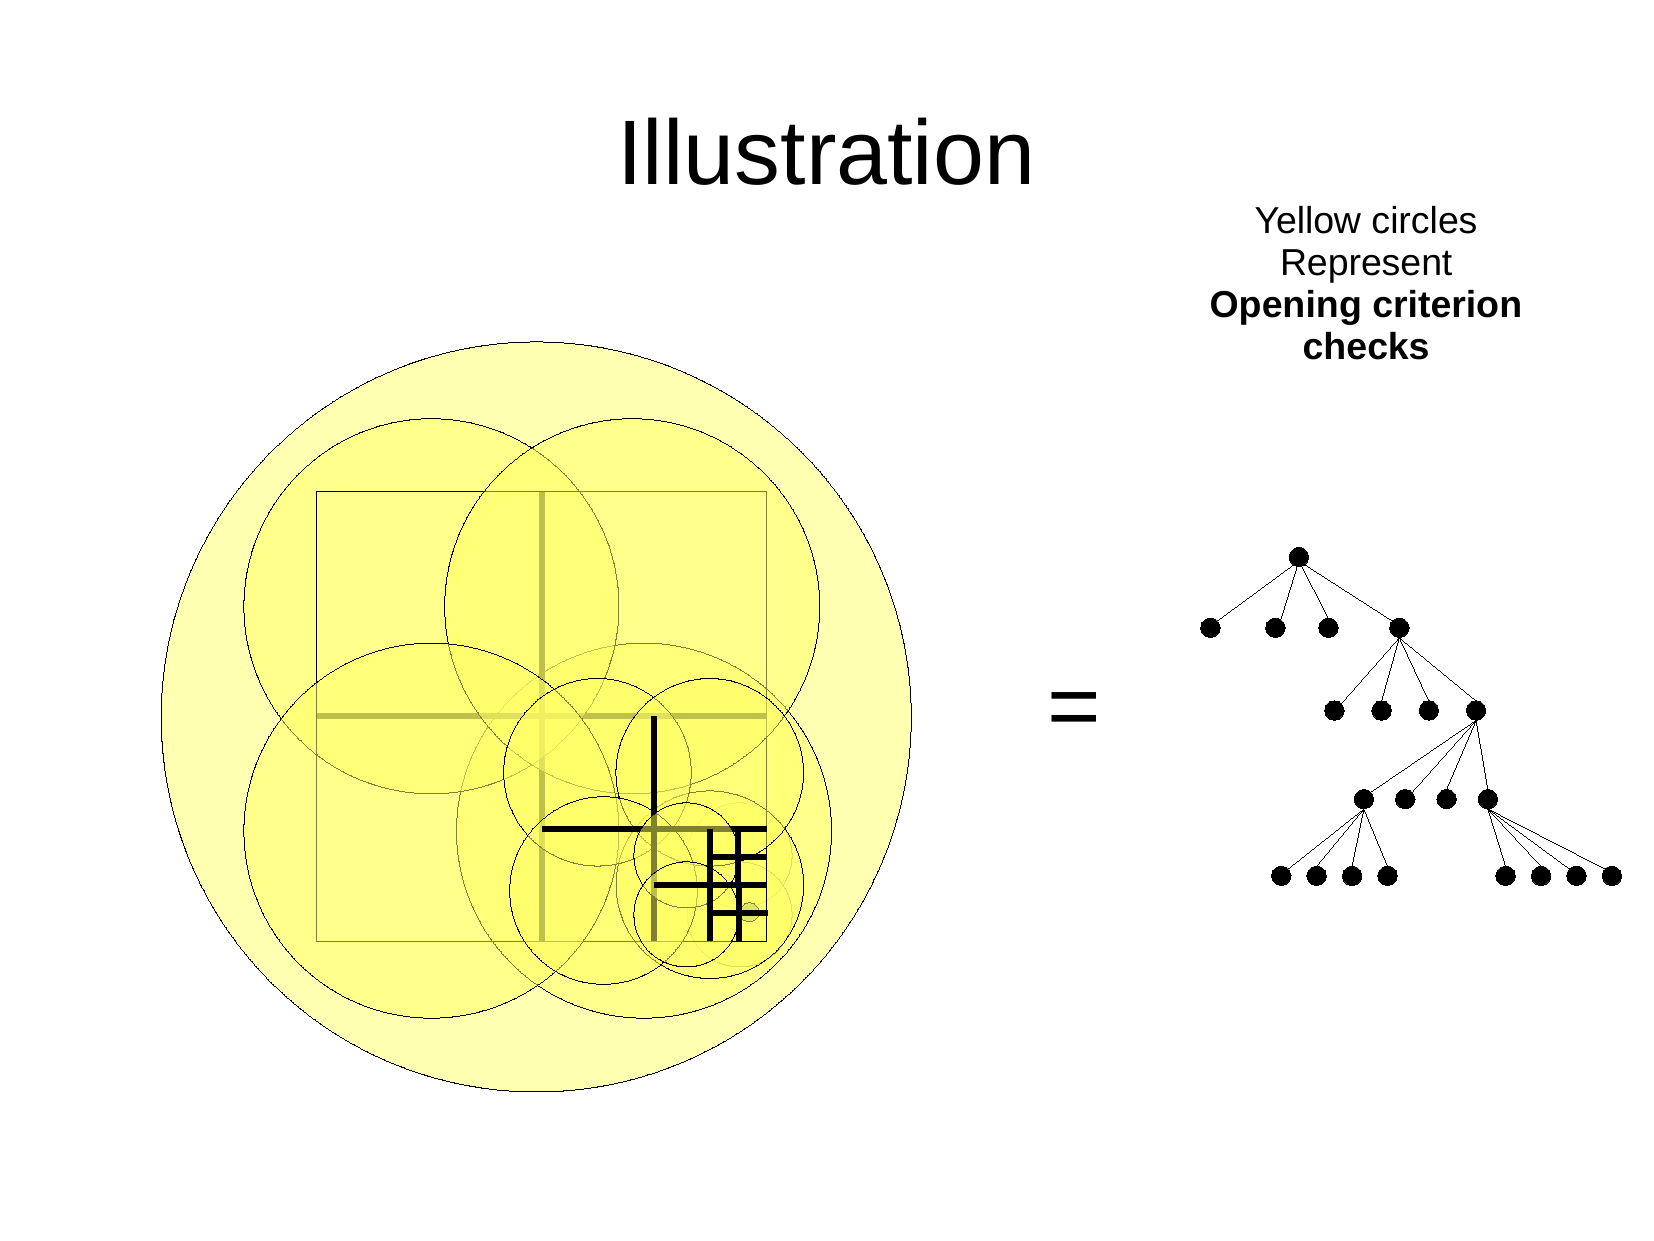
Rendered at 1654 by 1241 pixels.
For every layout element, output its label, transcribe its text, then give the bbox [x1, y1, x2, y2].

text_box [1395, 789, 1416, 809]
text_box Yellow circles Represent Opening criterion checks [1194, 192, 1538, 376]
text_box [1389, 618, 1410, 638]
text_box [1602, 866, 1622, 886]
text_box [1377, 866, 1398, 886]
text_box [1495, 866, 1516, 886]
text_box [1436, 789, 1457, 809]
text_box [1478, 789, 1498, 809]
text_box [1306, 866, 1327, 886]
text_box [1371, 700, 1392, 721]
text_box [1342, 866, 1362, 886]
title Illustration [82, 56, 1571, 250]
text_box [1289, 547, 1309, 567]
text_box [1200, 618, 1221, 638]
text_box [1318, 618, 1339, 638]
text_box [1531, 866, 1551, 886]
text_box [1324, 700, 1345, 721]
text_box [1265, 618, 1286, 638]
text_box [1271, 866, 1292, 886]
text_box [161, 341, 912, 1092]
text_box [1466, 700, 1486, 721]
text_box [1419, 700, 1439, 721]
text_box [1354, 789, 1374, 809]
text_box = [1032, 647, 1116, 765]
text_box [1566, 866, 1587, 886]
